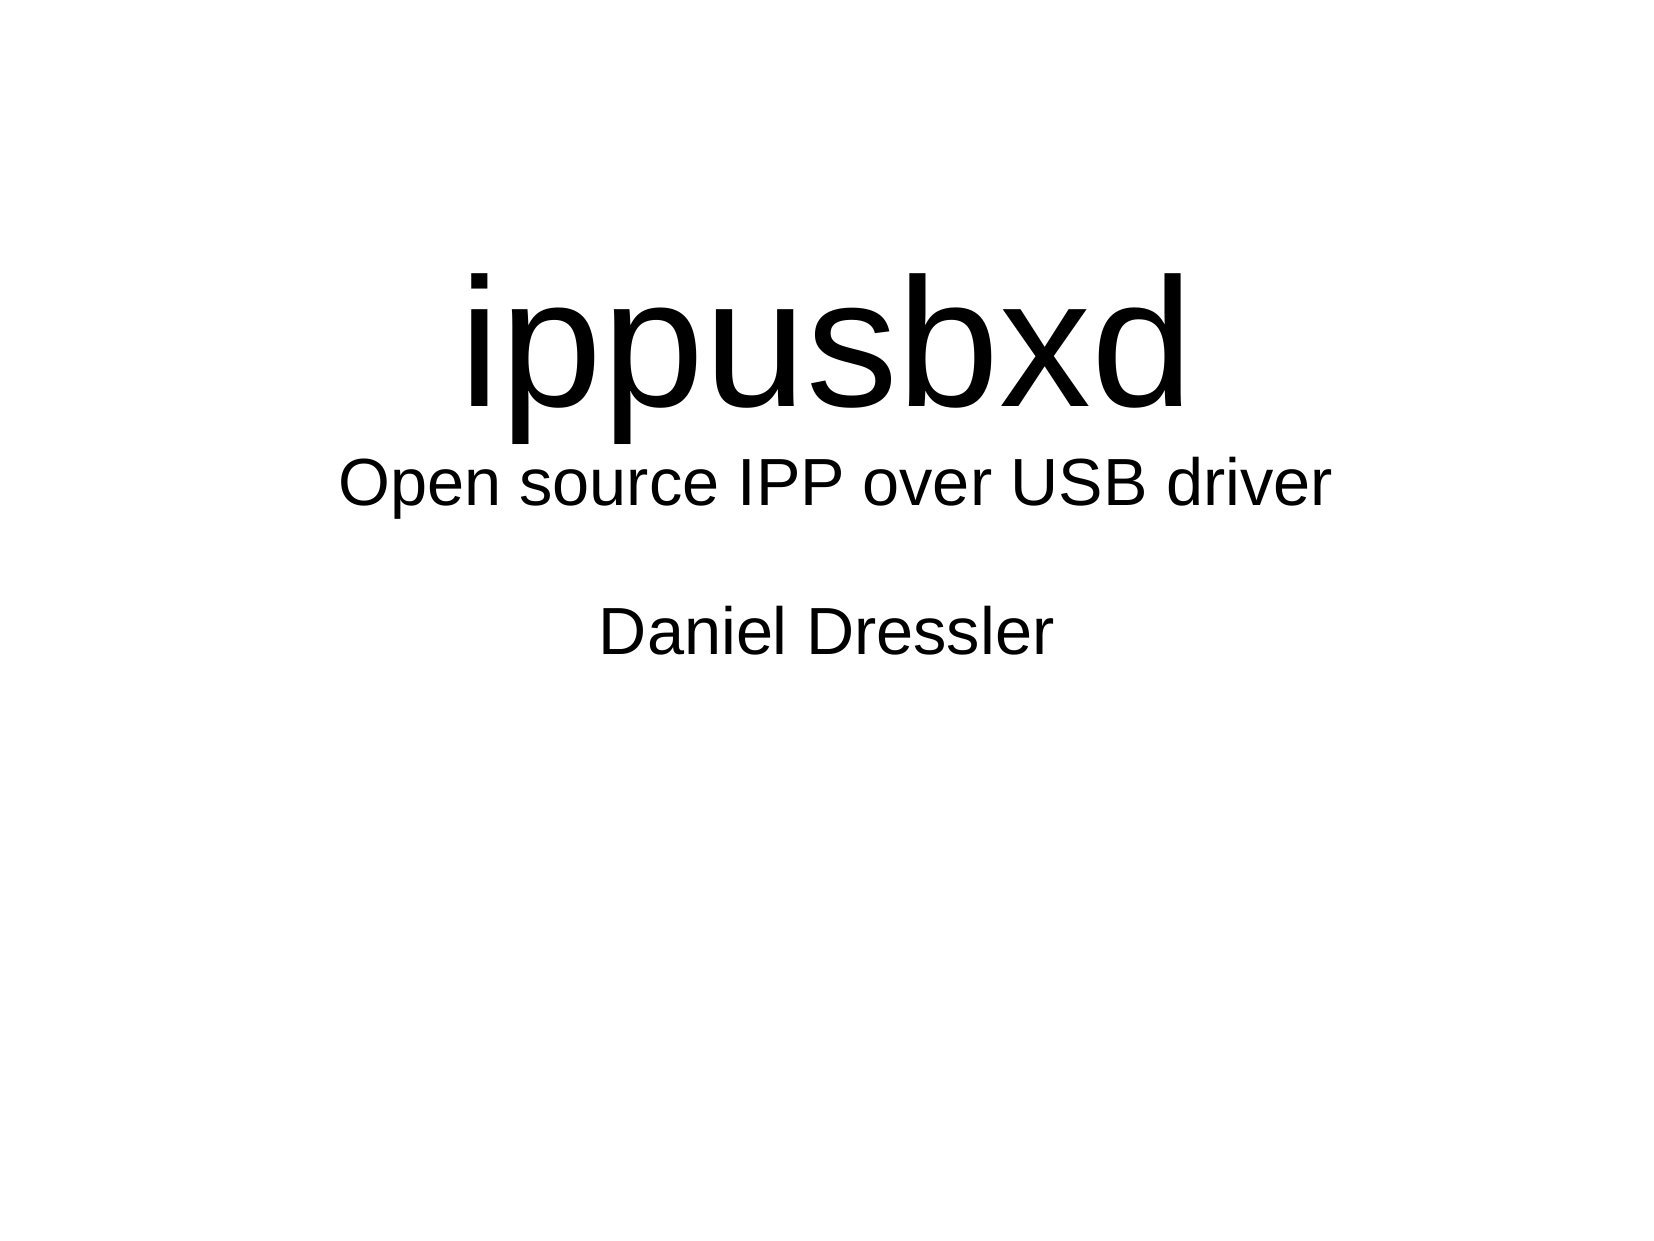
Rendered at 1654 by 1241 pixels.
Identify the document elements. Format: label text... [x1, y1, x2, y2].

subtitle ippusbxd Open source IPP over USB driver Daniel Dressler [82, 49, 1571, 1010]
